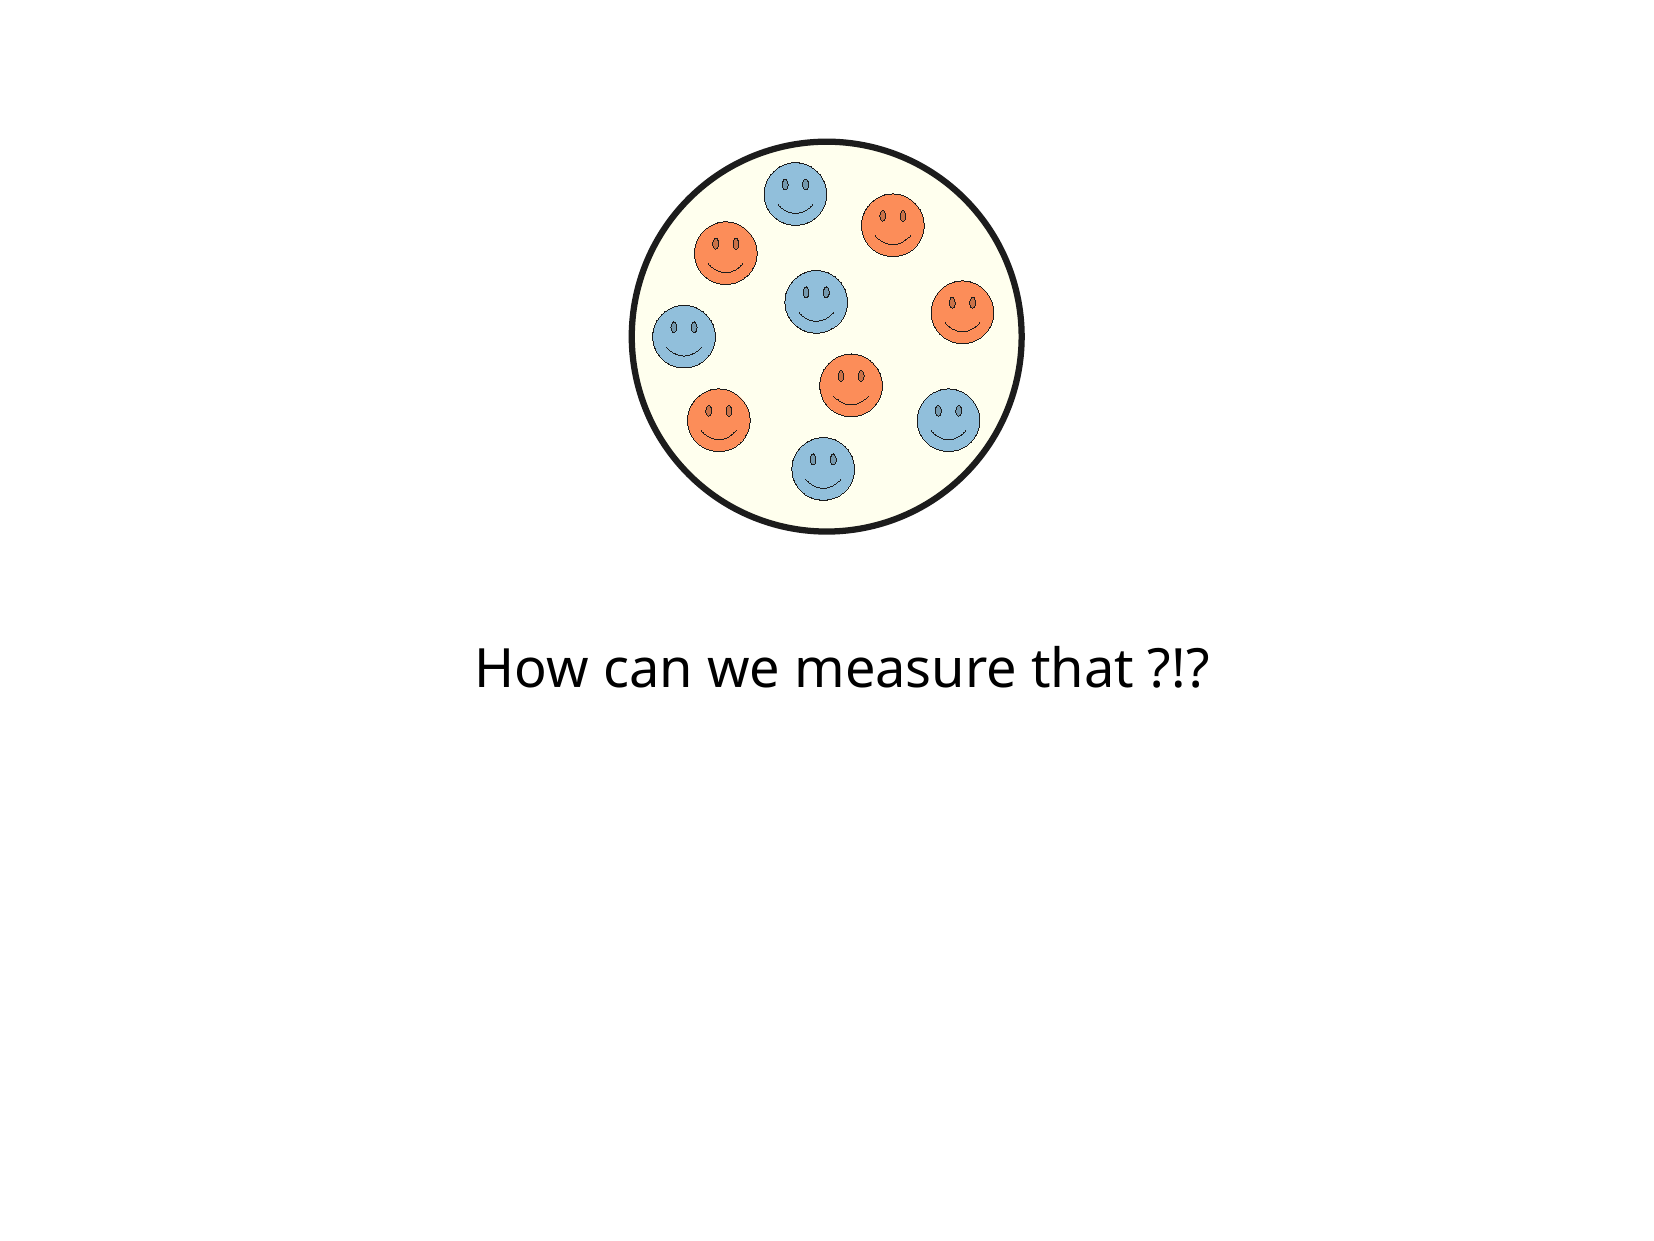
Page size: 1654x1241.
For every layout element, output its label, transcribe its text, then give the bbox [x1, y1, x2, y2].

text_box How can we measure that ?!? [244, 622, 1441, 696]
text_box [631, 141, 1022, 532]
